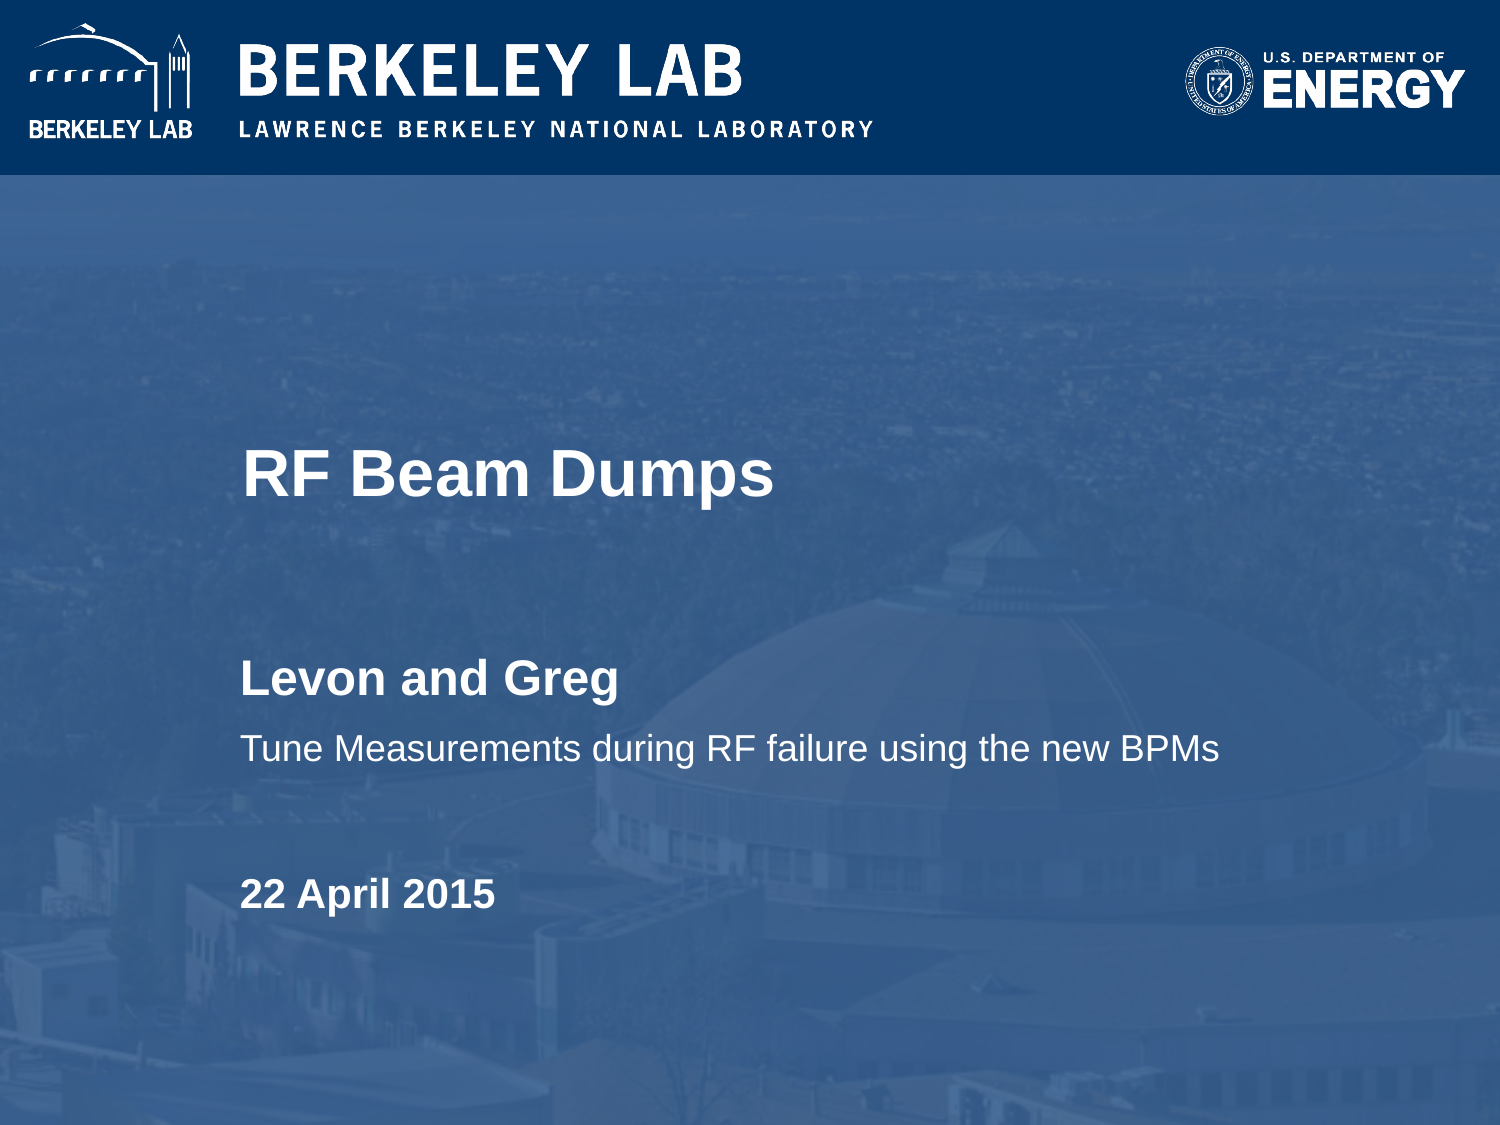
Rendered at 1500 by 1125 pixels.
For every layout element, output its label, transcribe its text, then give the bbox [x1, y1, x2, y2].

picture [0, 7, 1500, 156]
subtitle Levon and Greg Tune Measurements during RF failure using the new BPMs 22 April 2015 [225, 637, 1387, 925]
title RF Beam Dumps [227, 349, 1388, 591]
